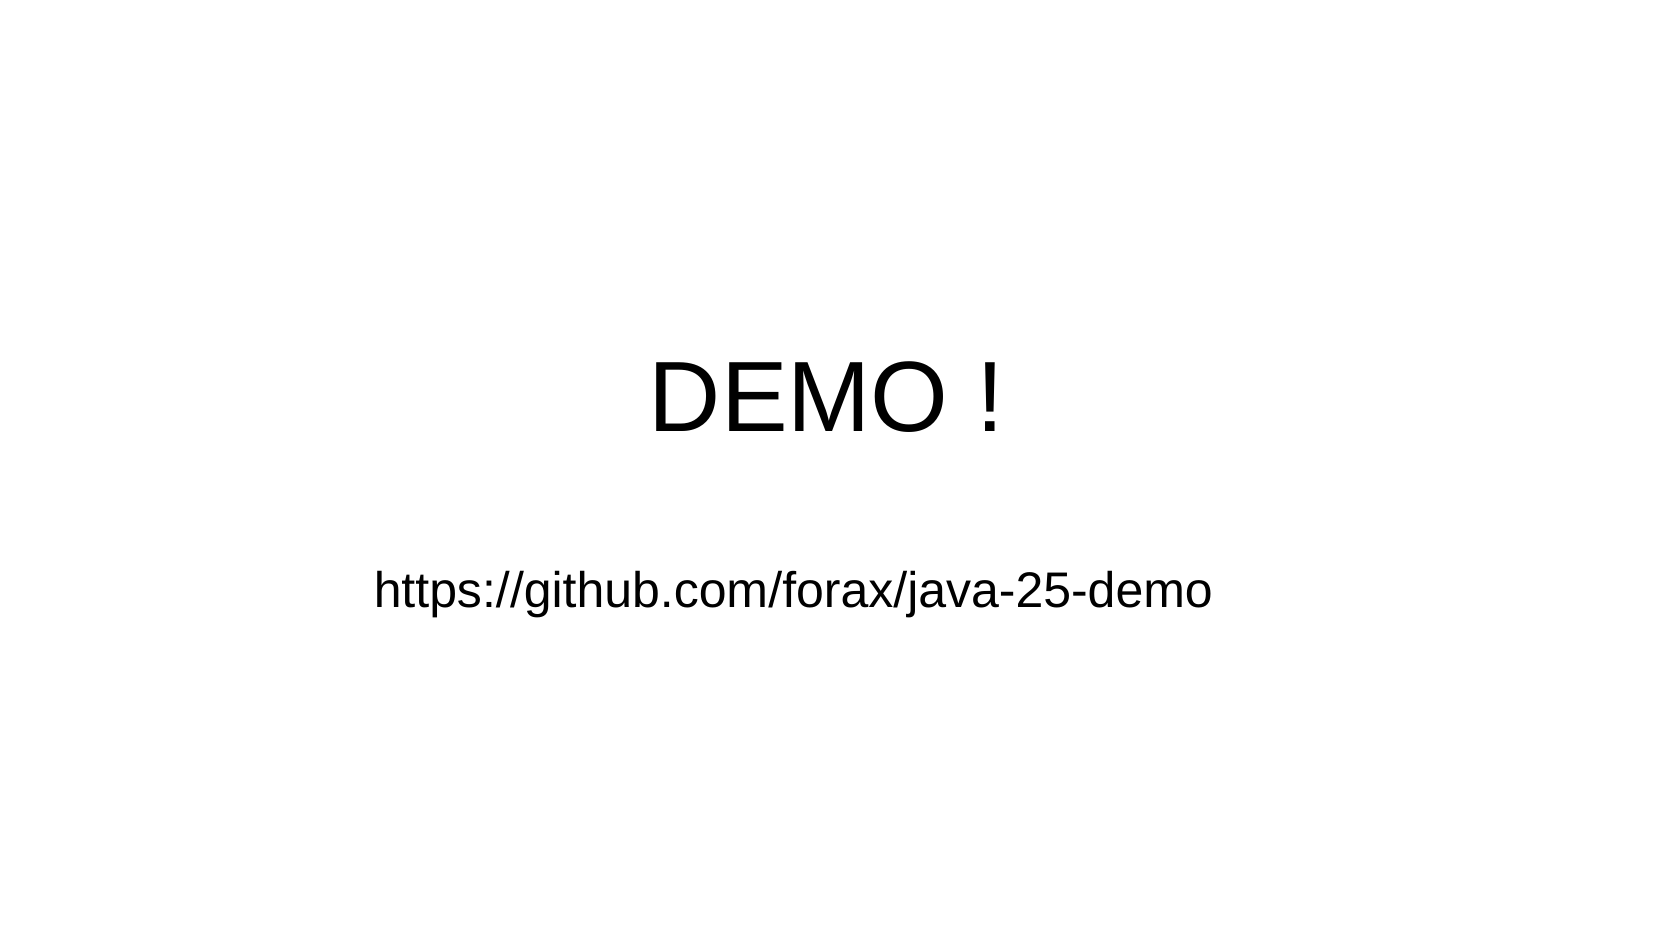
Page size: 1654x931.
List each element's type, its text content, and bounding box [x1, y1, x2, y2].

text_box https://github.com/forax/java-25-demo [358, 555, 1295, 626]
subtitle DEMO ! [82, 37, 1571, 757]
